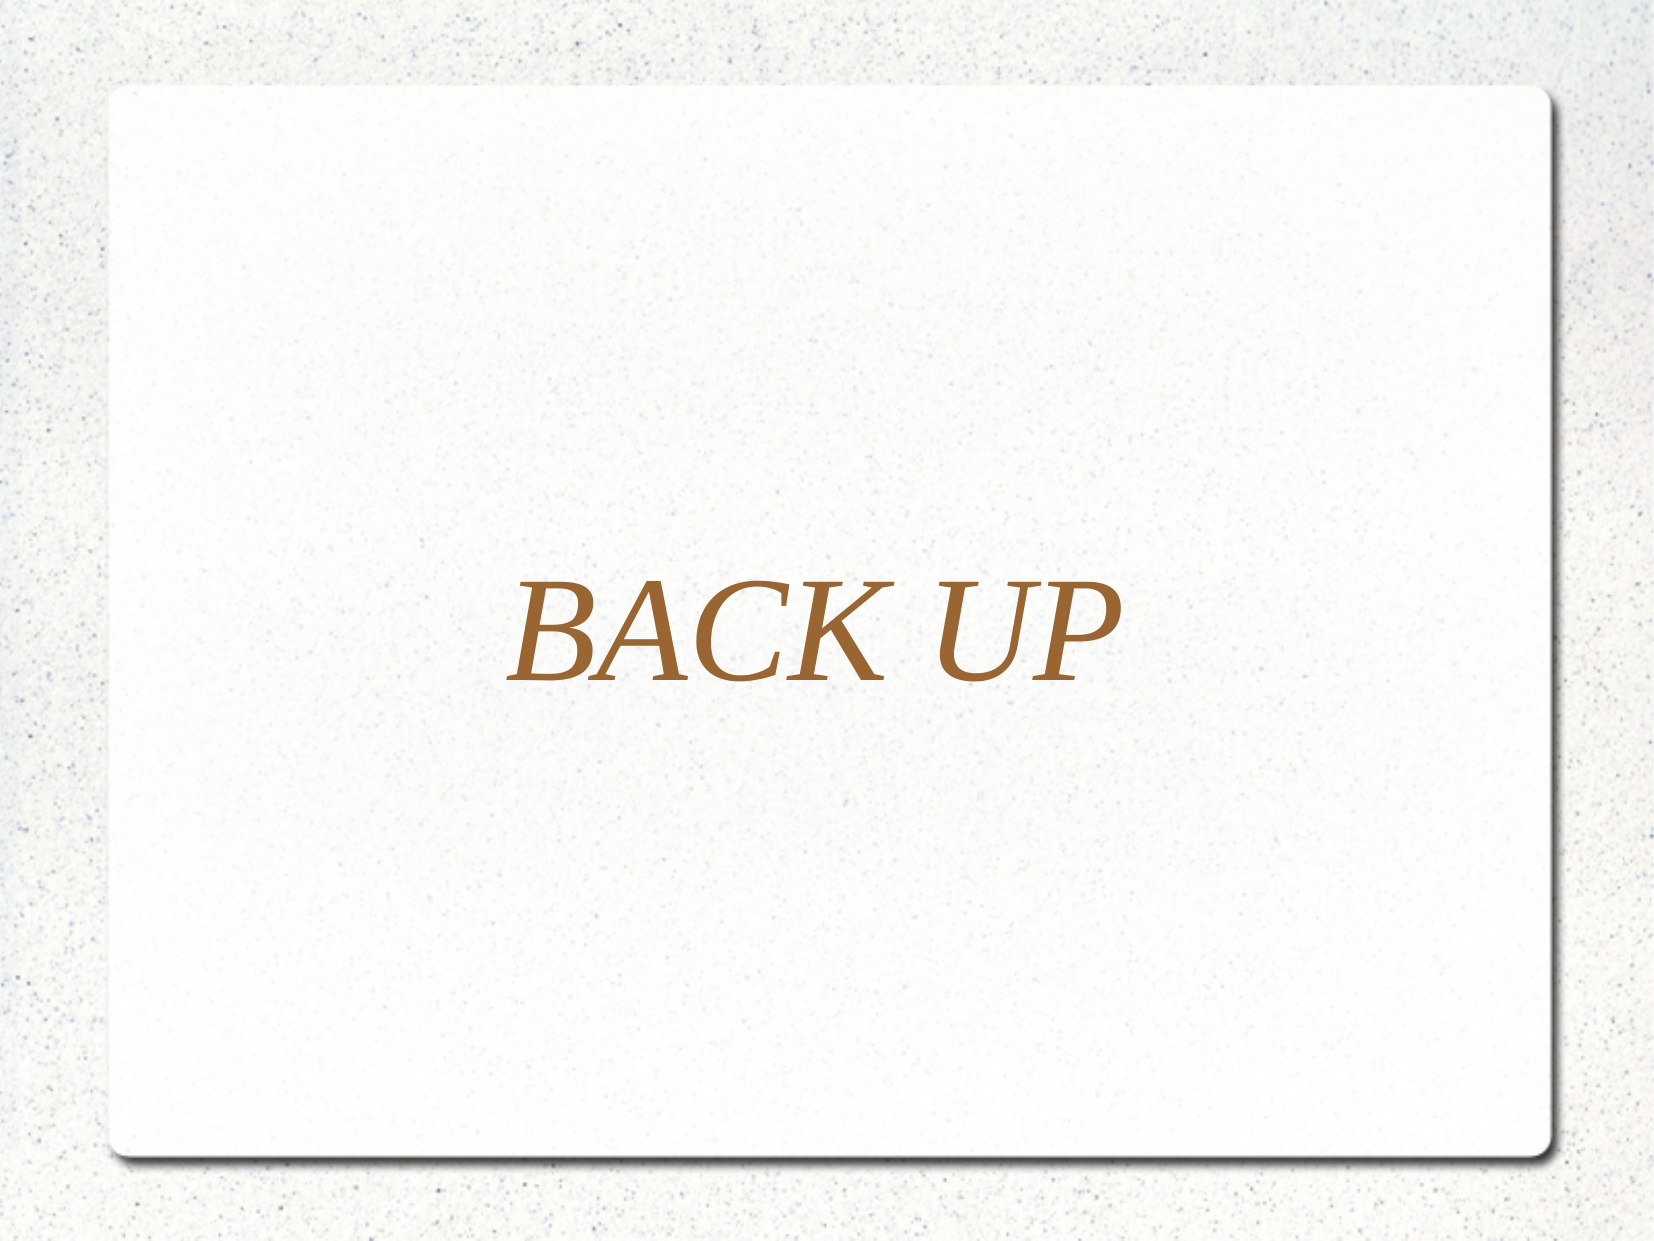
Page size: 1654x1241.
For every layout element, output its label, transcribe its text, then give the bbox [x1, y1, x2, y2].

picture [0, 0, 1654, 1241]
title BACK UP [118, 210, 1536, 1051]
